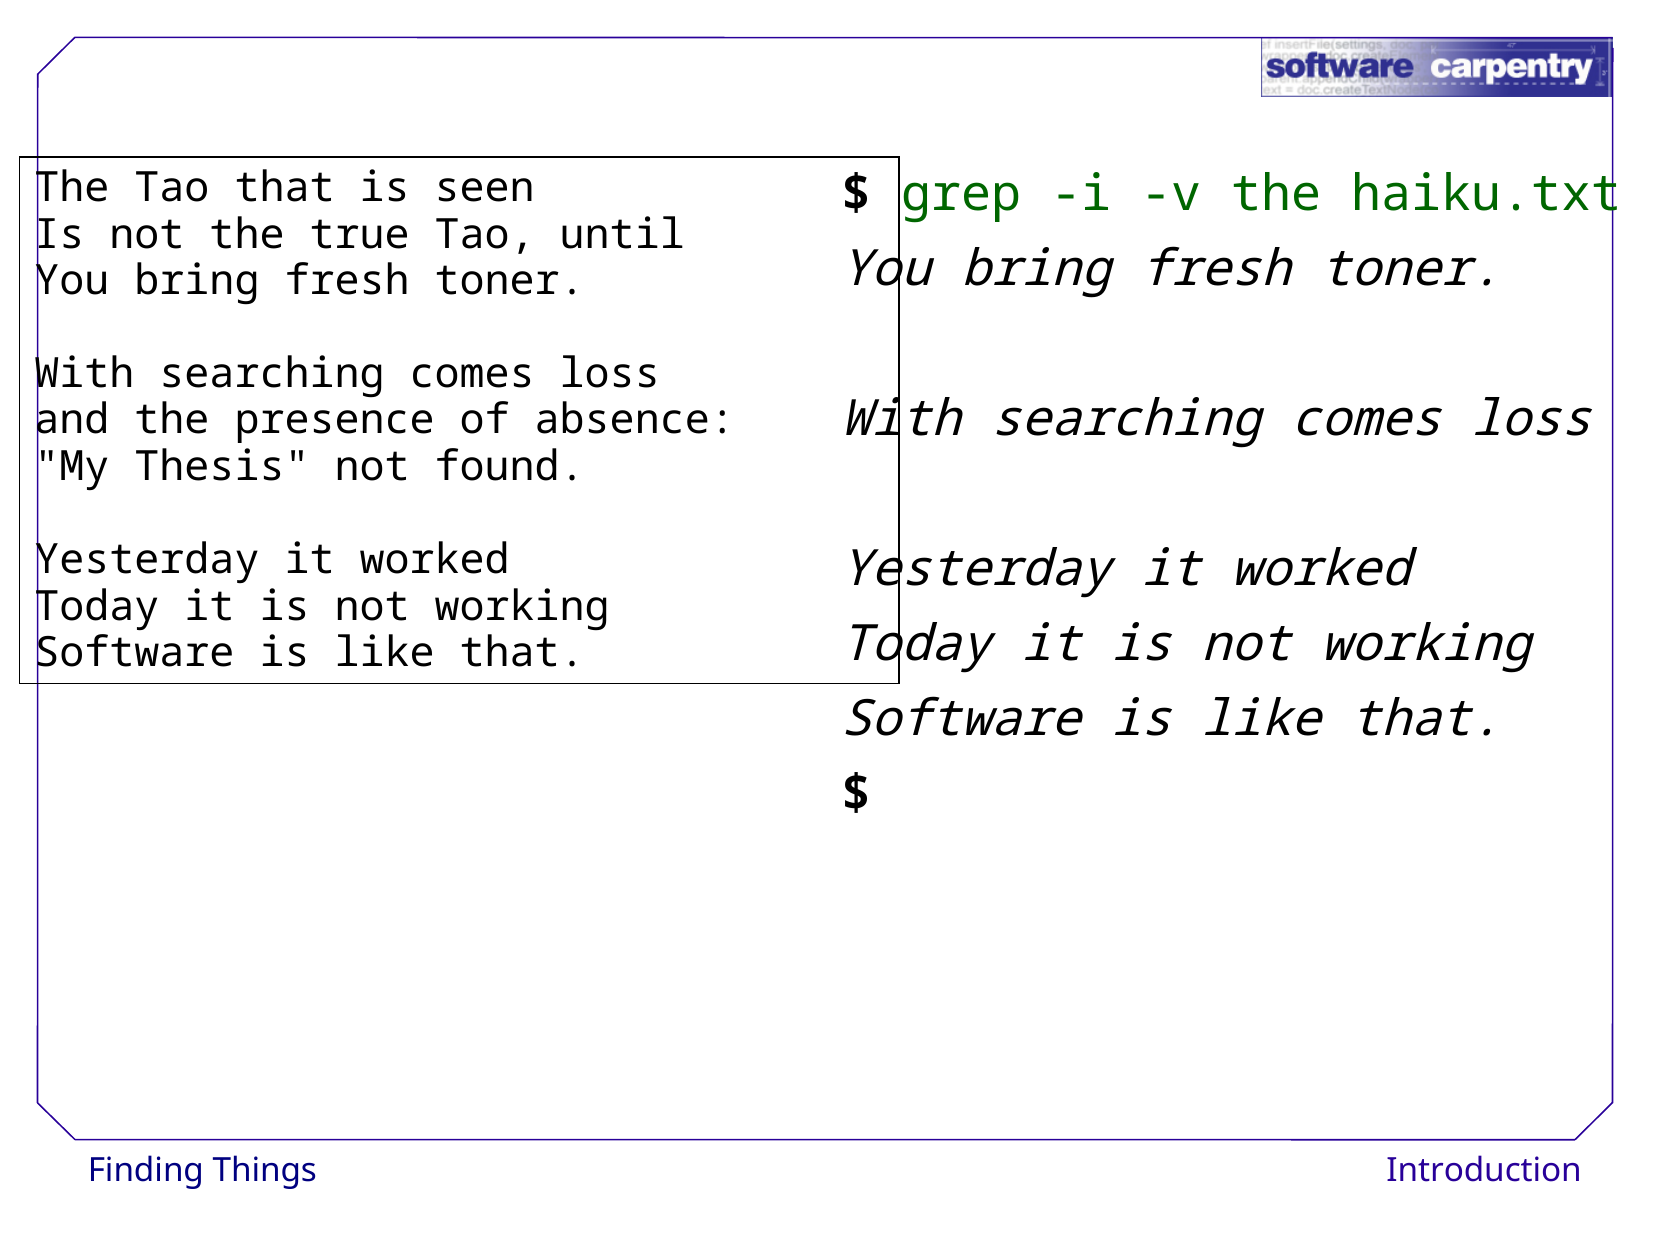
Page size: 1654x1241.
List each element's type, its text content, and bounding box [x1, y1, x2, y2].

picture [1261, 39, 1613, 97]
text_box $ grep -i -v the haiku.txt You bring fresh toner. With searching comes loss Yesterday it worked Today it is not working Software is like that. $ [826, 138, 1517, 1055]
text_box The Tao that is seen Is not the true Tao, until You bring fresh toner. With searching comes loss and the presence of absence: "My Thesis" not found. Yesterday it worked Today it is not working Software is like that. [19, 156, 826, 684]
